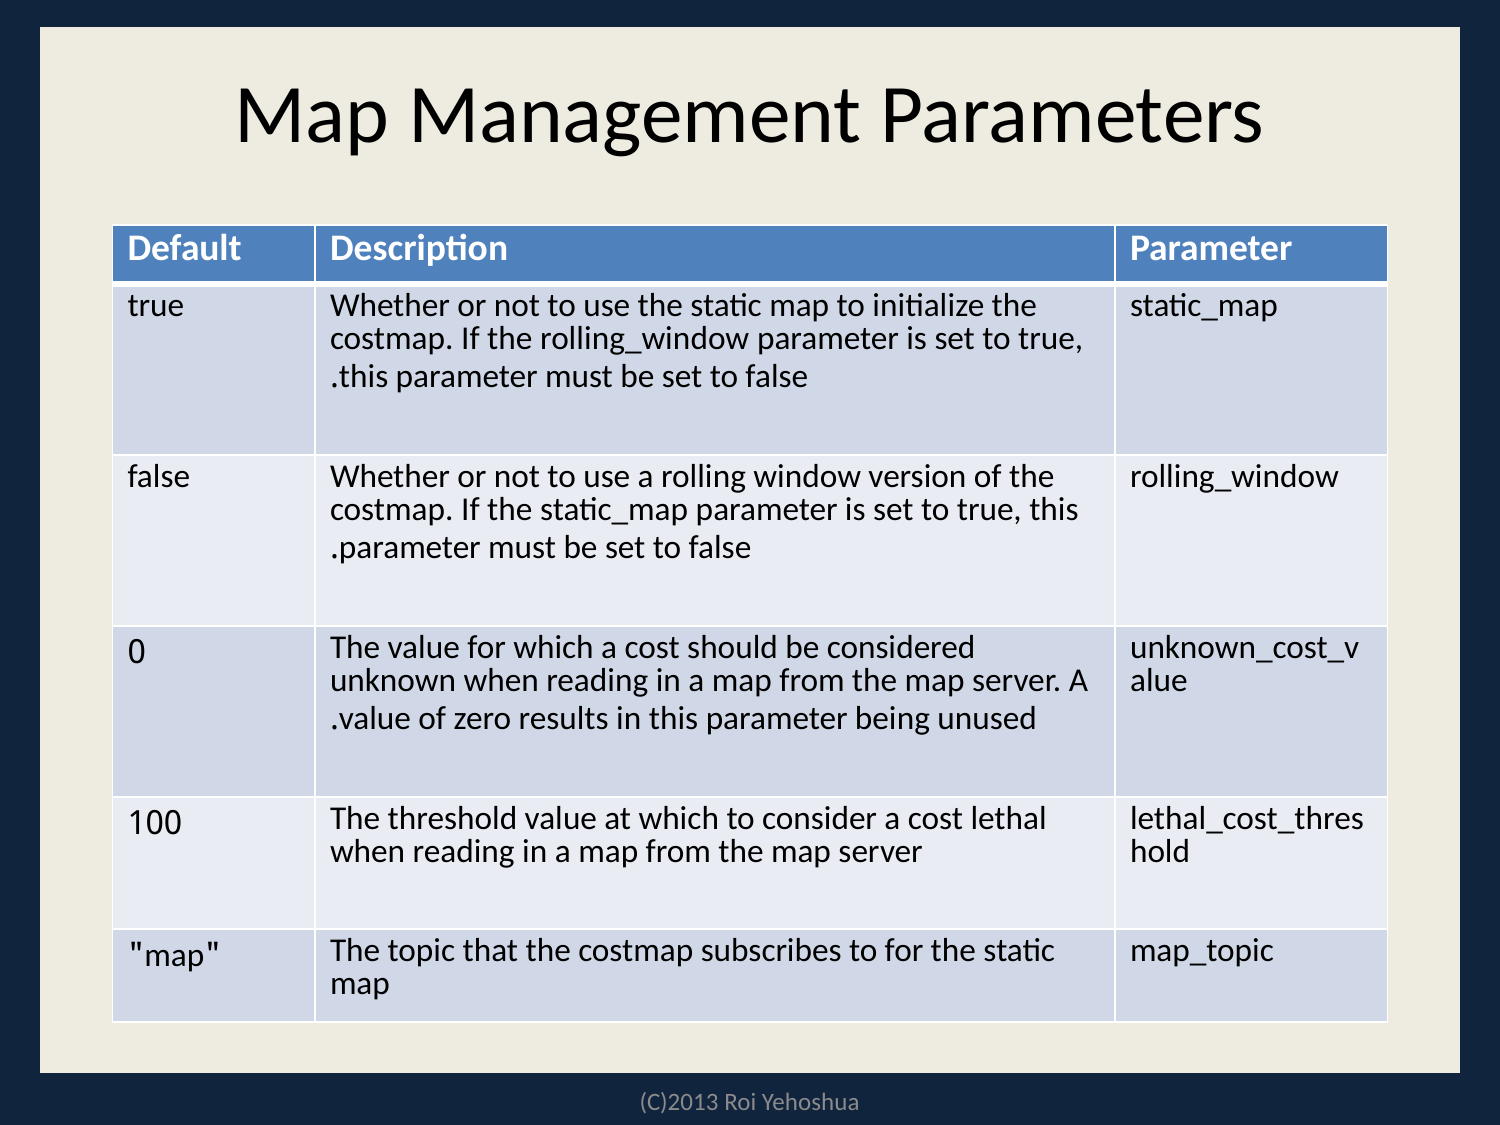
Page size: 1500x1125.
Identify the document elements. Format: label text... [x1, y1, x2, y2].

table_cell false [113, 456, 314, 625]
table_cell true [113, 287, 314, 454]
table_header Default [113, 226, 314, 281]
table_cell The threshold value at which to consider a cost lethal when reading in a map from the map server [316, 798, 1114, 928]
table_cell 0 [113, 627, 314, 796]
footer (C)2013 Roi Yehoshua [512, 1074, 988, 1125]
table_cell Whether or not to use the static map to initialize the costmap. If the rolling_window parameter is set to true, this parameter must be set to false. [316, 287, 1114, 454]
table_cell rolling_window [1116, 456, 1387, 625]
table_cell The topic that the costmap subscribes to for the static map [316, 930, 1114, 1021]
table_cell Whether or not to use a rolling window version of the costmap. If the static_map parameter is set to true, this parameter must be set to false. [316, 456, 1114, 625]
table_cell static_map [1116, 287, 1387, 454]
table_cell "map" [113, 930, 314, 1021]
table_cell lethal_cost_threshold [1116, 798, 1387, 928]
table_cell 100 [113, 798, 314, 928]
table_header Description [316, 226, 1114, 281]
table_cell The value for which a cost should be considered unknown when reading in a map from the map server. A value of zero results in this parameter being unused. [316, 627, 1114, 796]
table_cell map_topic [1116, 930, 1387, 1021]
table_cell unknown_cost_value [1116, 627, 1387, 796]
table_header Parameter [1116, 226, 1387, 281]
title Map Management Parameters [37, 31, 1463, 188]
